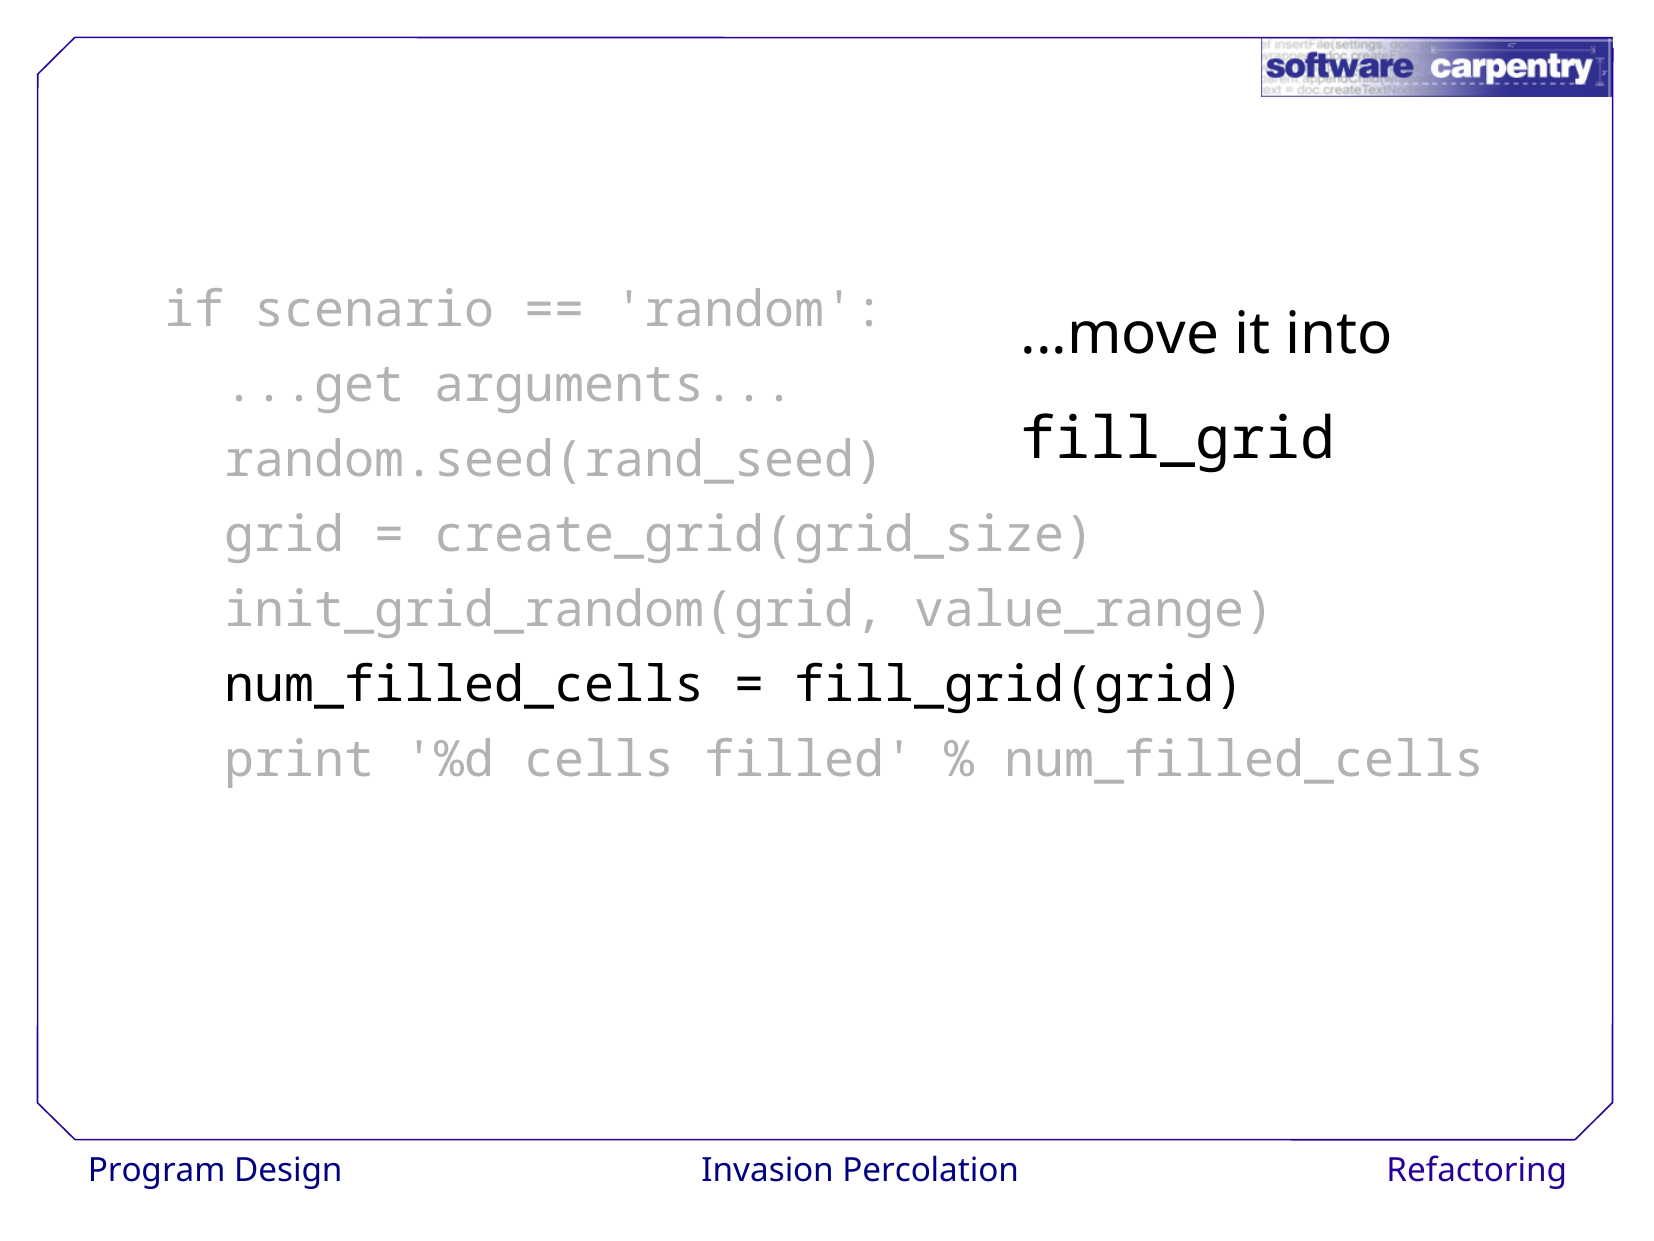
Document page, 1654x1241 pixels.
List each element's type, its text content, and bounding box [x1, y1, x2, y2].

text_box ...move it into fill_grid [1005, 252, 1558, 479]
text_box if scenario == 'random': ...get arguments... random.seed(rand_seed) grid = create_grid(grid_size) init_grid_random(grid, value_range) num_filled_cells = fill_grid(grid) print '%d cells filled' % num_filled_cells [89, 253, 1508, 1020]
picture [1261, 39, 1613, 97]
